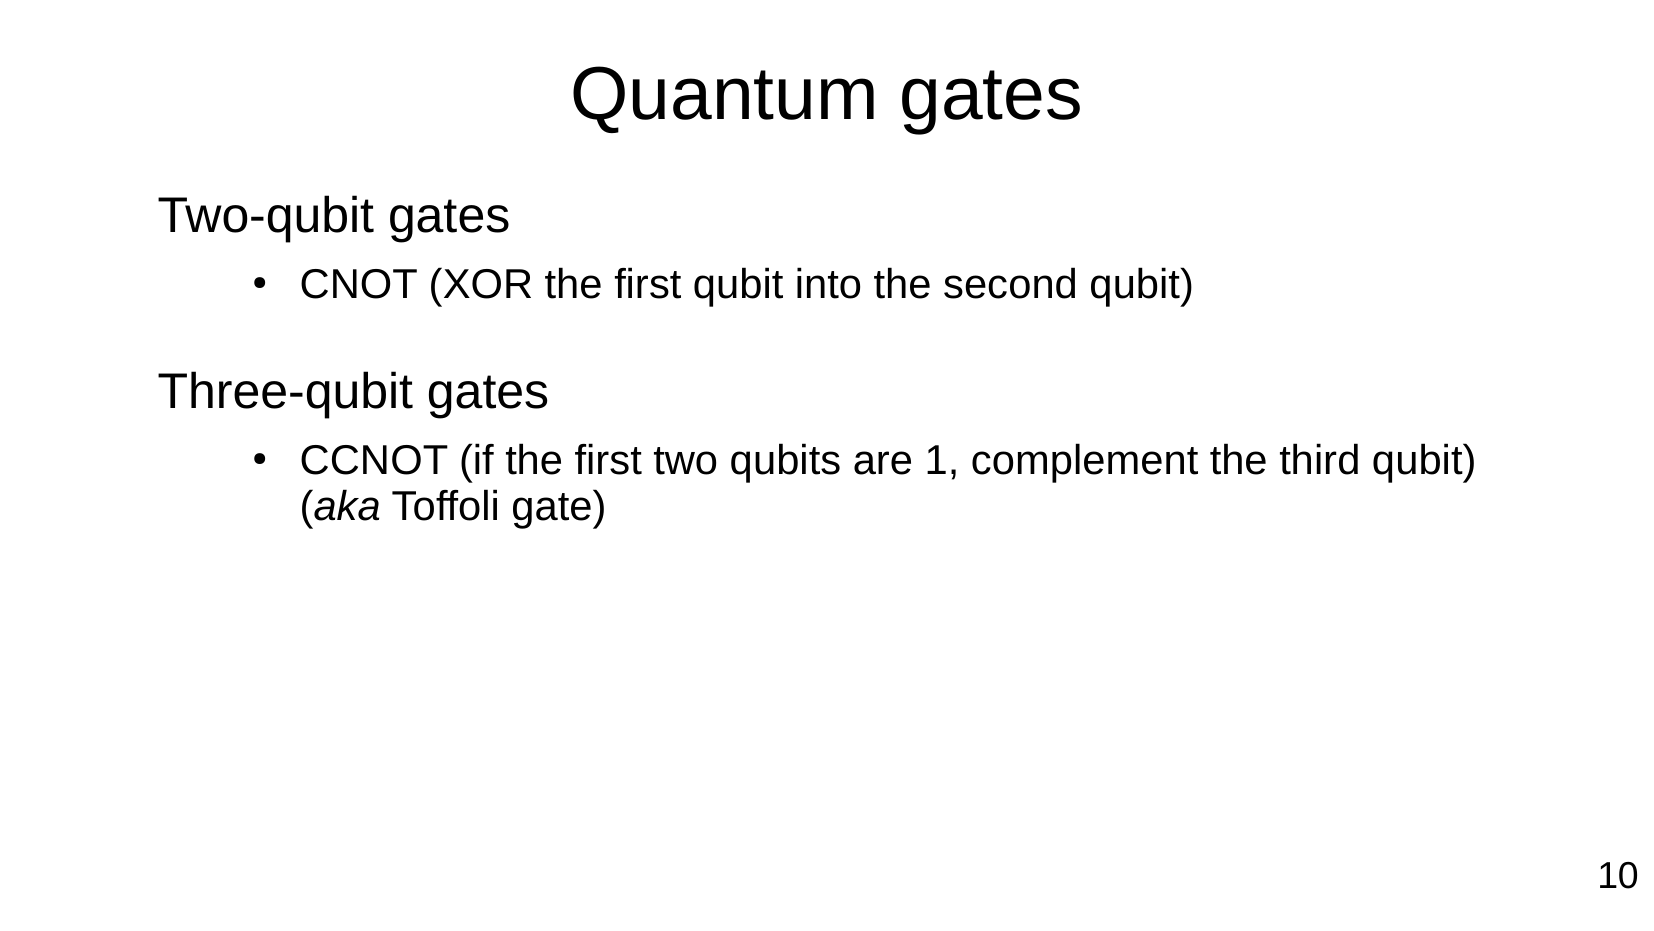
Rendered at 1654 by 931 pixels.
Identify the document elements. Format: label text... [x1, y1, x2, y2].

list Two-qubit gates CNOT (XOR the first qubit into the second qubit) Three-qubit gates CCNOT (if the first two qubits are 1, complement the third qubit) (aka Toffoli gate) [86, 187, 1575, 826]
title Quantum gates [82, 37, 1571, 151]
